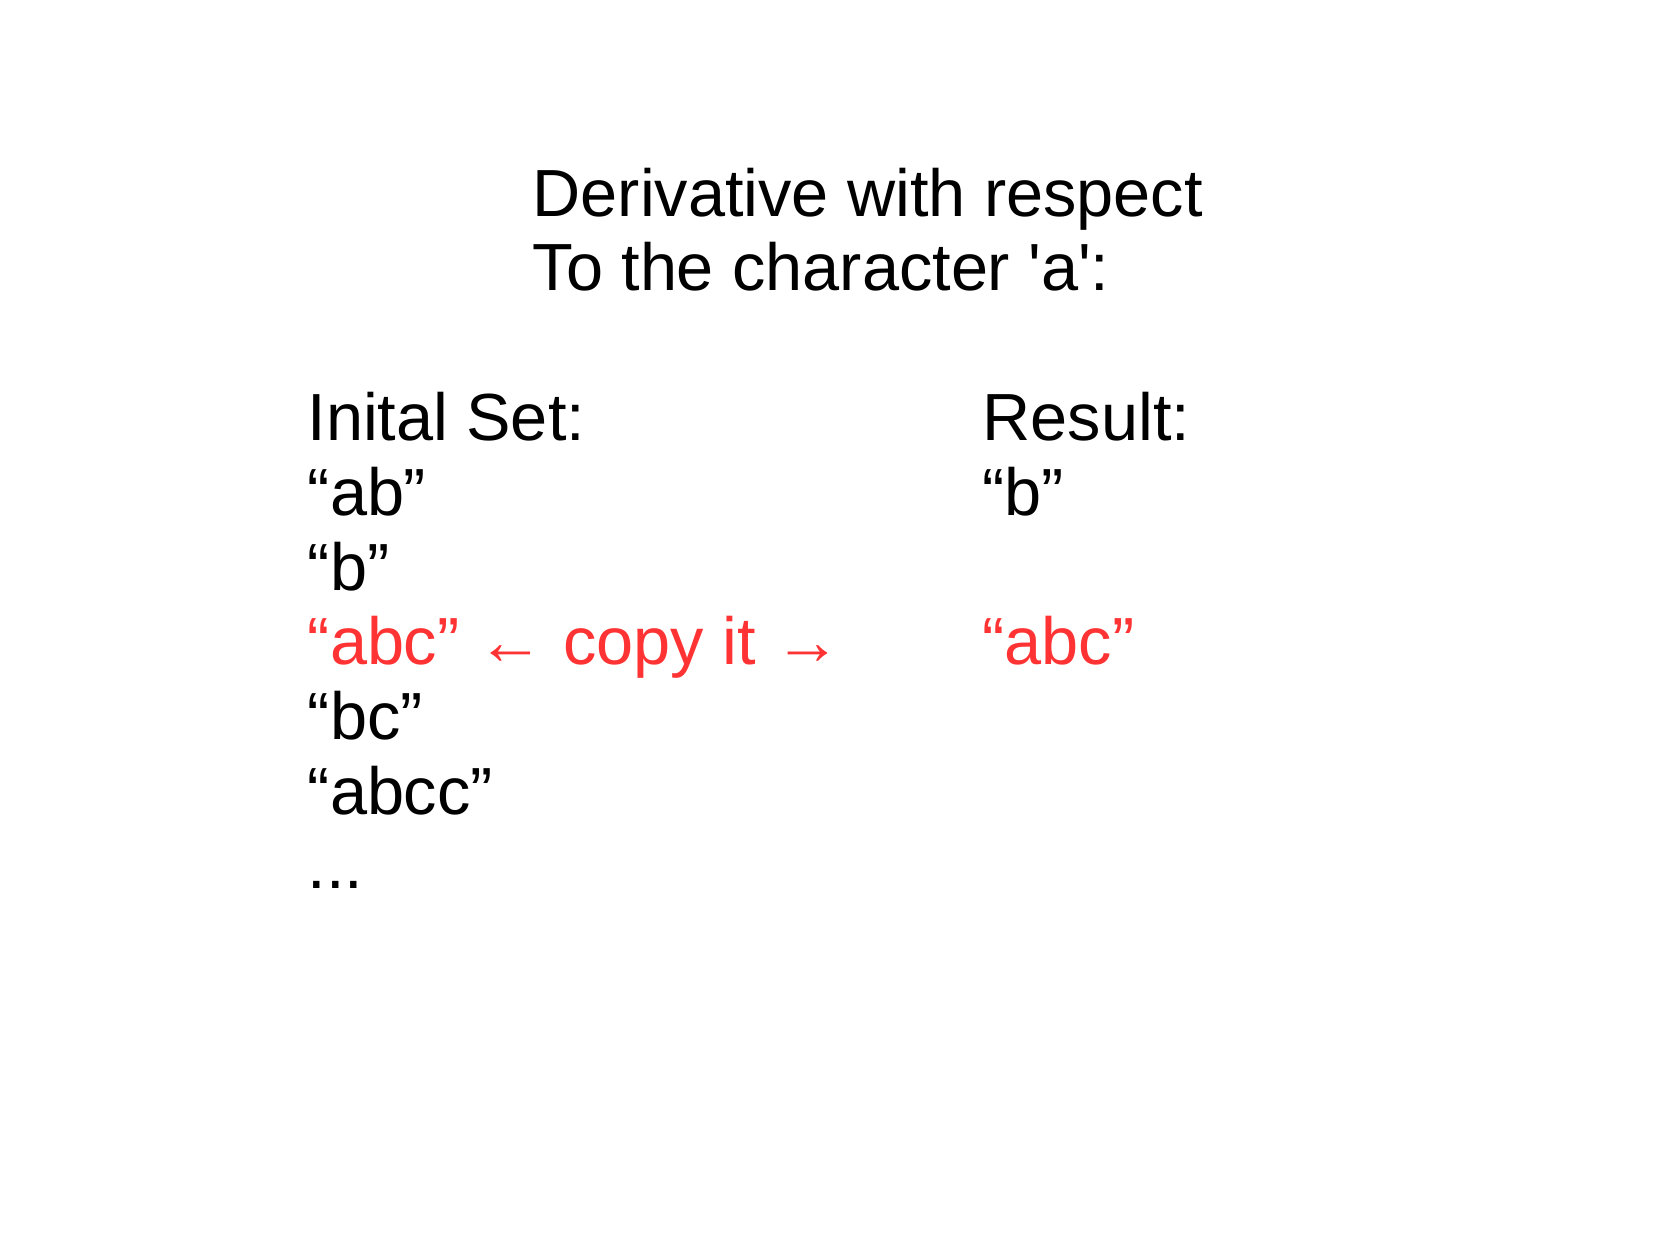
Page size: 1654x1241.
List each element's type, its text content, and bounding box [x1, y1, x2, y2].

subtitle Derivative with respect To the character 'a': Inital Set: Result: “ab” “b” “b” “abc” ← copy it → “abc” “bc” “abcc” ... [82, 49, 1571, 1010]
